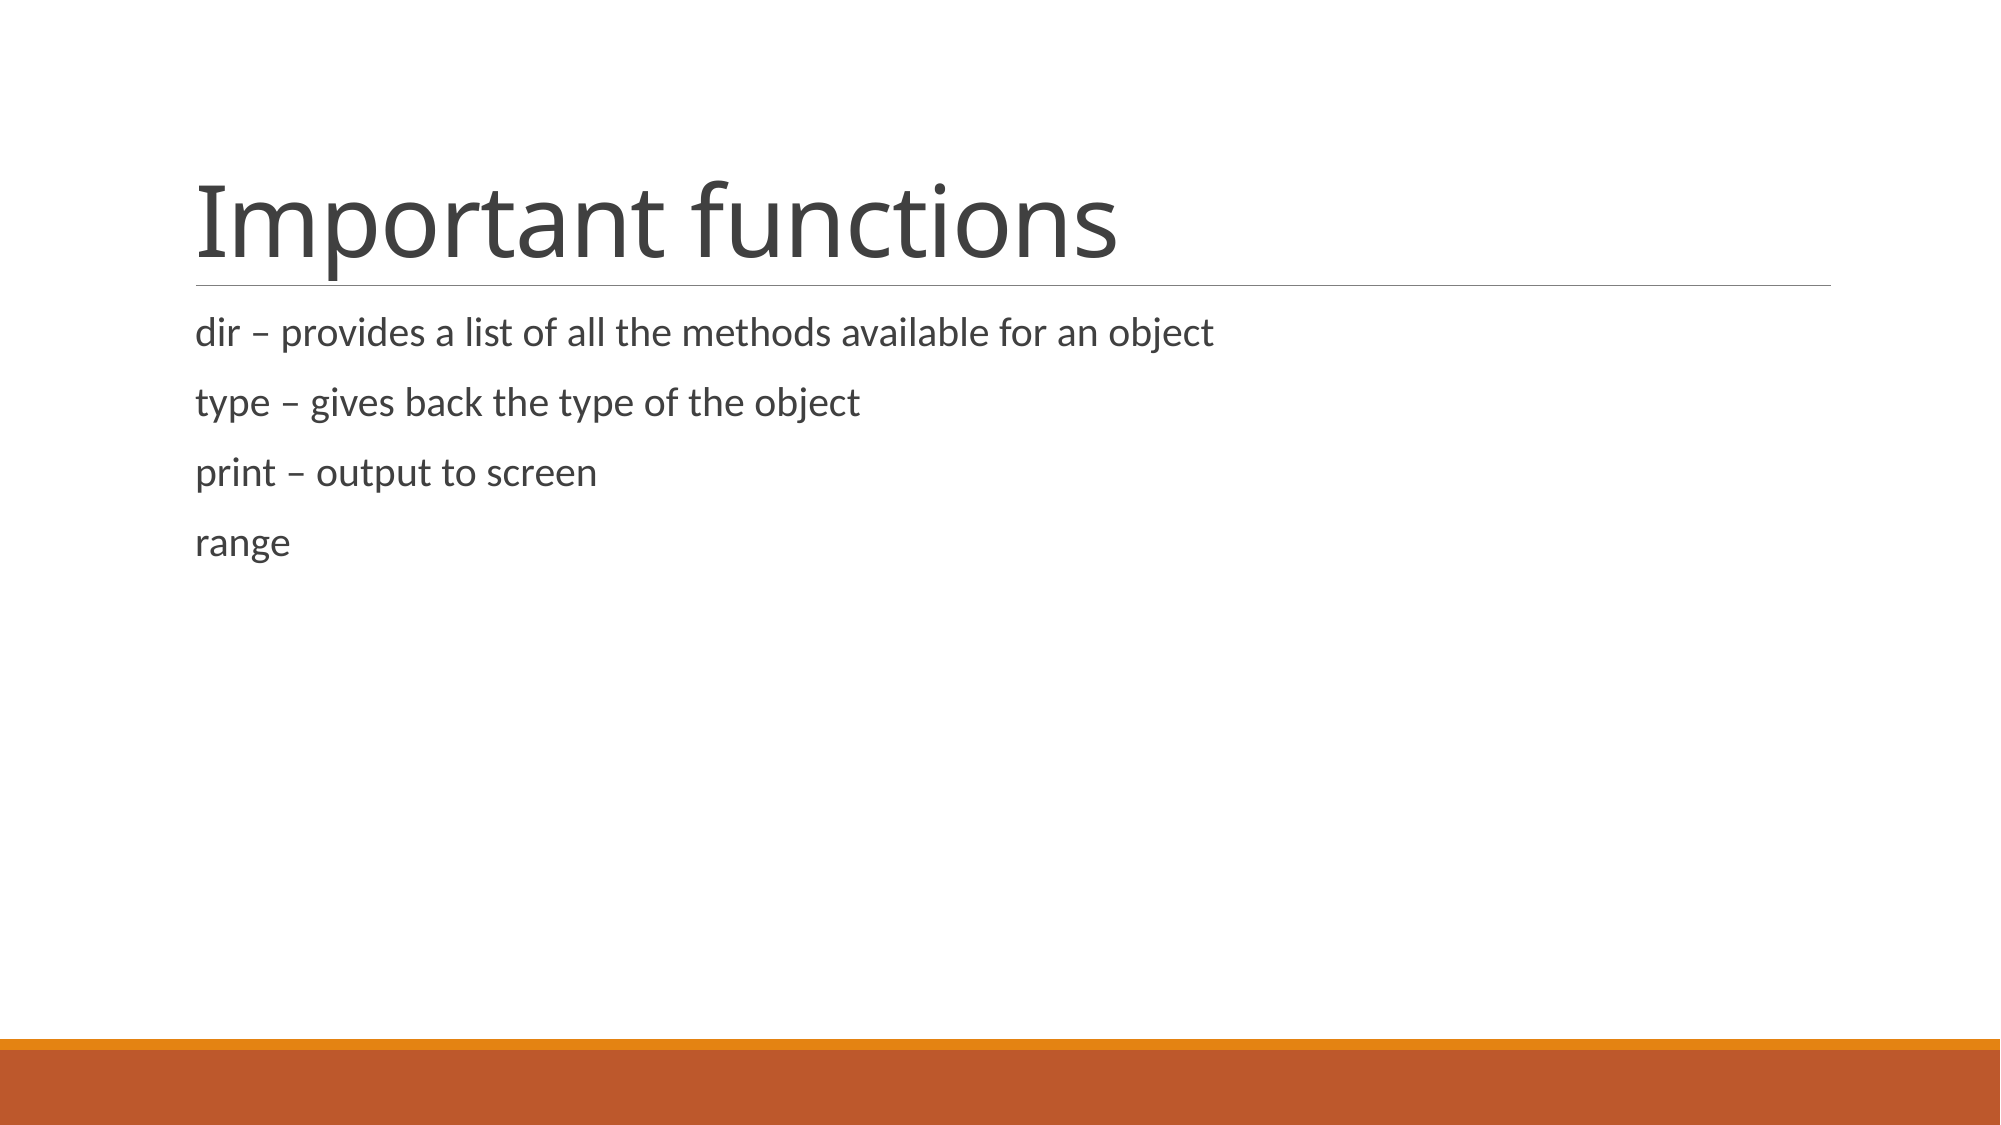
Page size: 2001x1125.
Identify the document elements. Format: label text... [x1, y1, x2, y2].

list dir – provides a list of all the methods available for an object type – gives back the type of the object print – output to screen range [180, 302, 1831, 963]
title Important functions [180, 47, 1831, 286]
